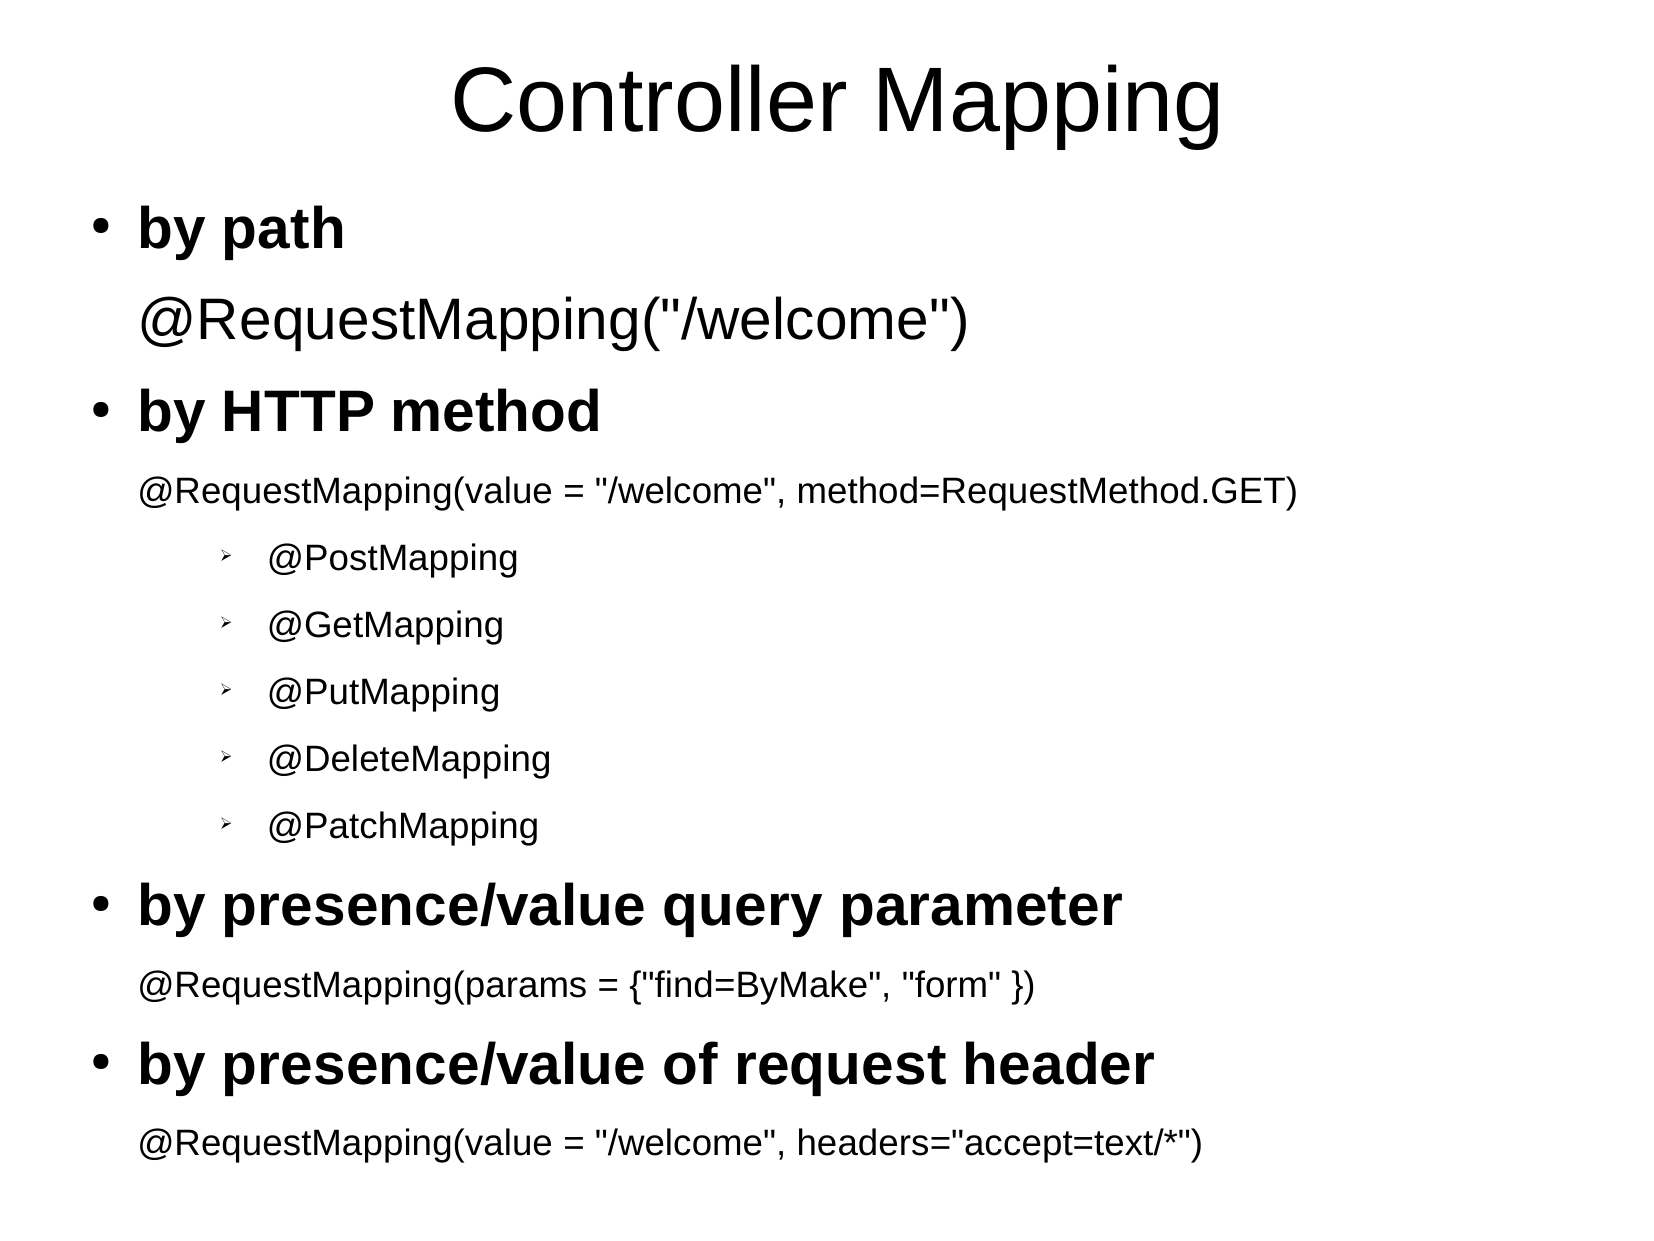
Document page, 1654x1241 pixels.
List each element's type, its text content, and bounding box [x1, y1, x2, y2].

list by path @RequestMapping("/welcome") by HTTP method @RequestMapping(value = "/welcome", method=RequestMethod.GET) @PostMapping @GetMapping @PutMapping @DeleteMapping @PatchMapping by presence/value query parameter @RequestMapping(params = {"find=ByMake", "form" }) by presence/value of request header @RequestMapping(value = "/welcome", headers="accept=text/*") [75, 195, 1571, 1171]
title Controller Mapping [105, 48, 1571, 152]
